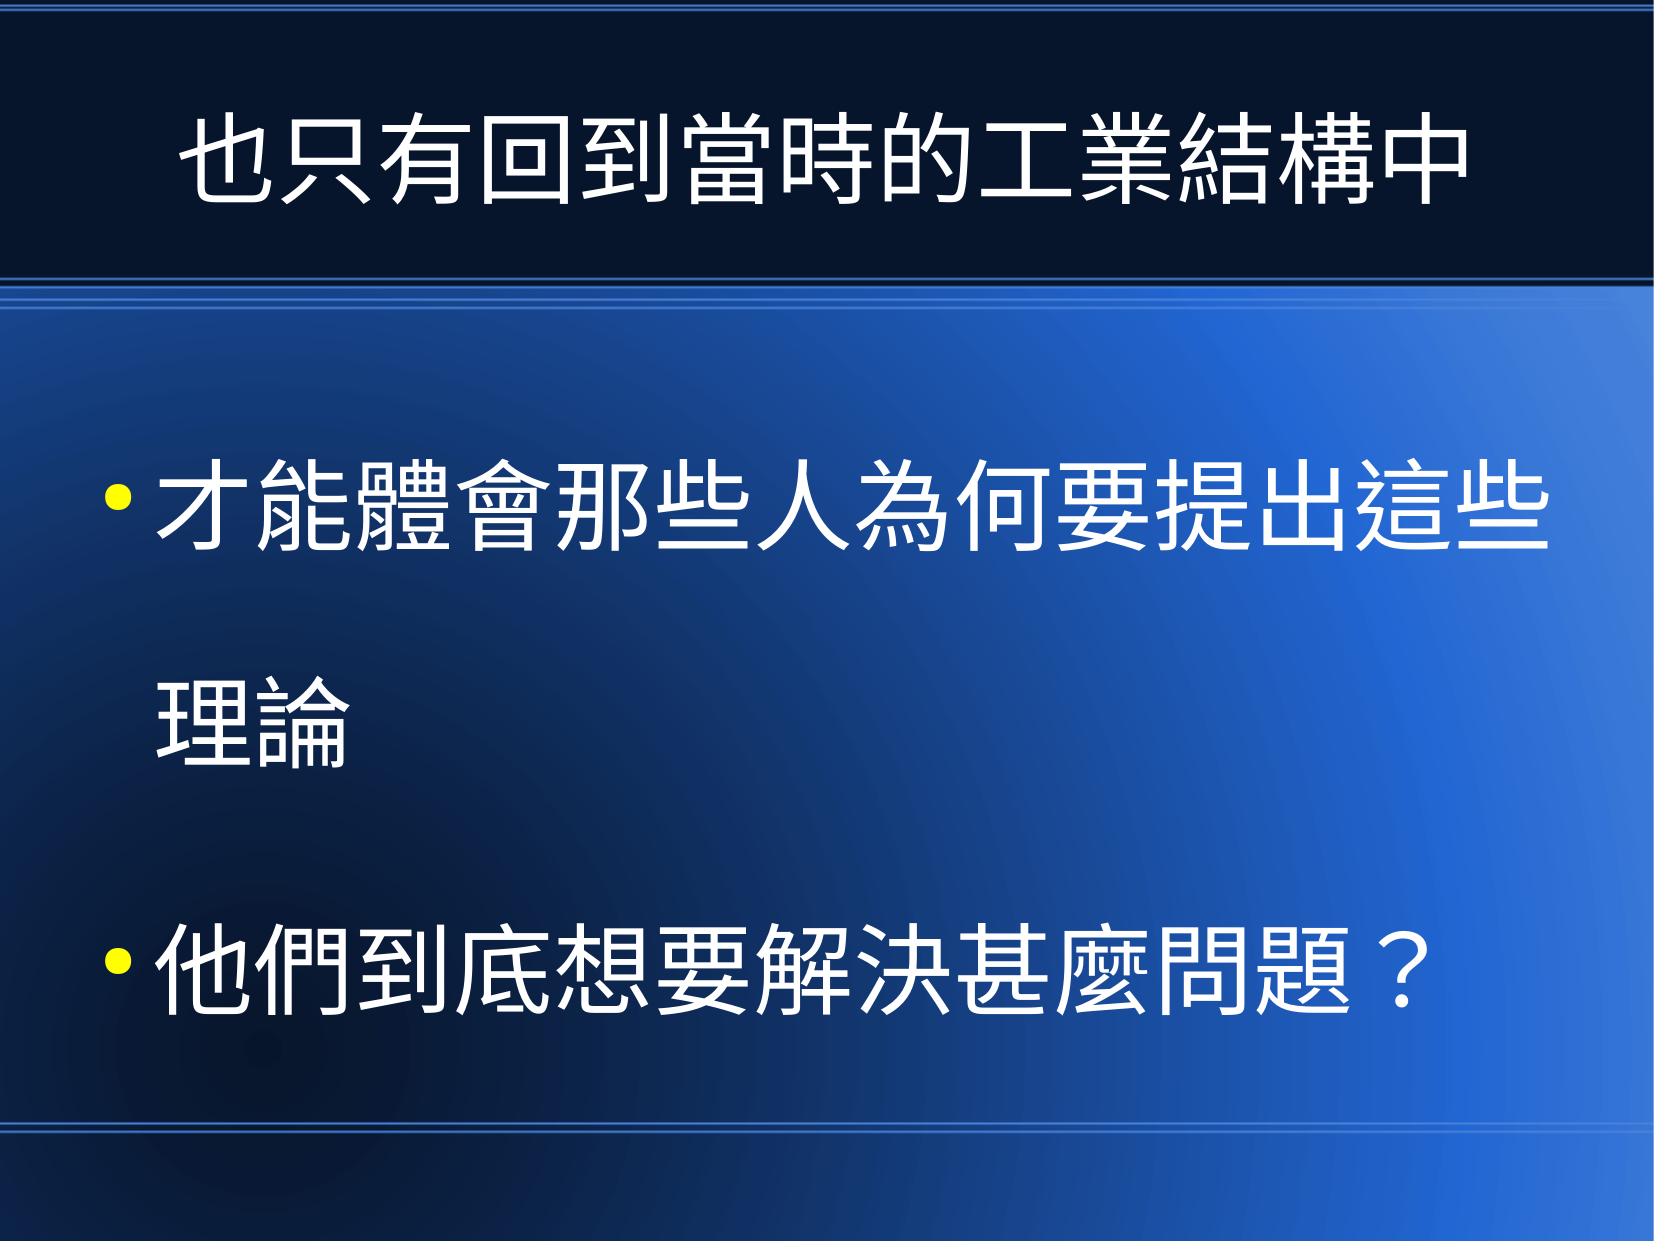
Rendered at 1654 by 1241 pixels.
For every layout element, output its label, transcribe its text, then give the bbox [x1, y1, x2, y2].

picture [0, 0, 1654, 1241]
title 也只有回到當時的工業結構中 [82, 49, 1571, 257]
list 才能體會那些人為何要提出這些理論 他們到底想要解決甚麼問題？ [82, 355, 1571, 1241]
